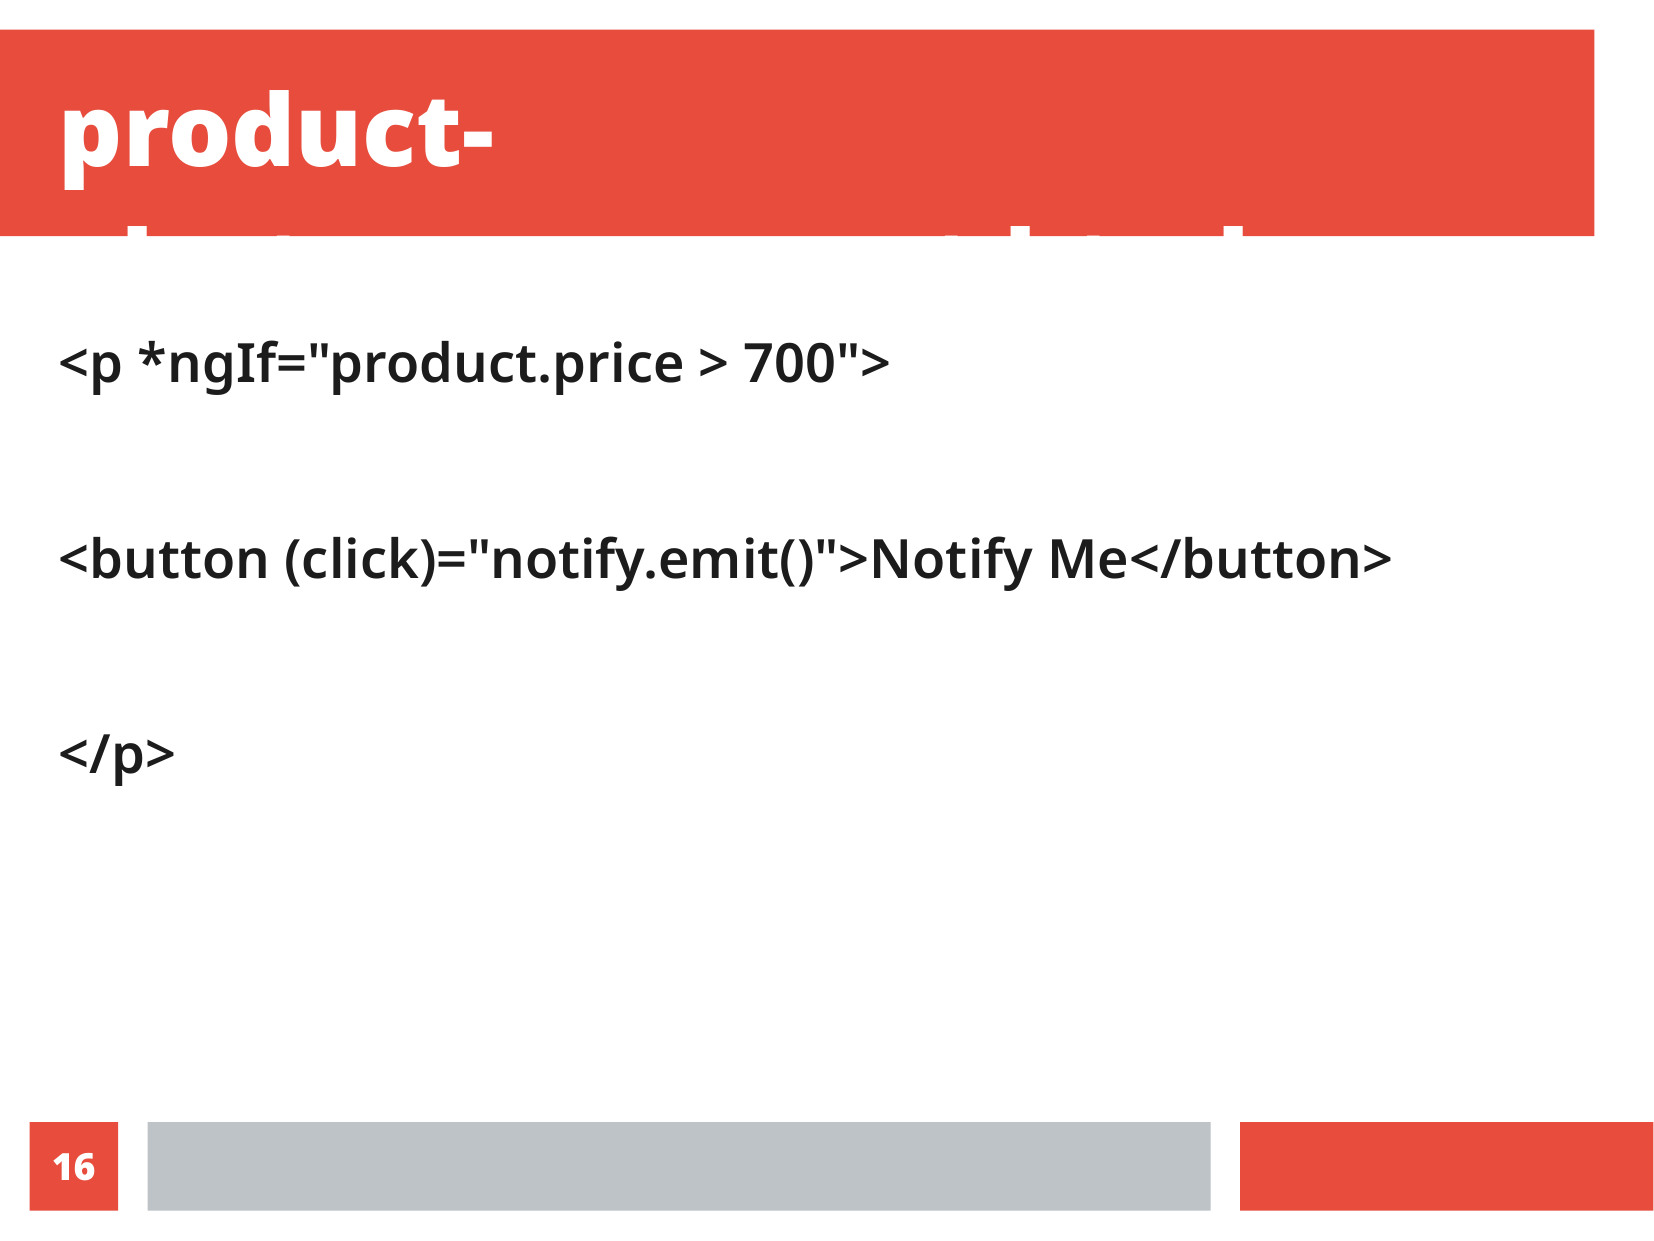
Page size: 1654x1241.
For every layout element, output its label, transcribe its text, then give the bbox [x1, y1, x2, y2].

title product-alerts.component.html [59, 59, 1595, 207]
list <p *ngIf="product.price > 700"> <button (click)="notify.emit()">Notify Me</button> </p> [59, 324, 1565, 1093]
